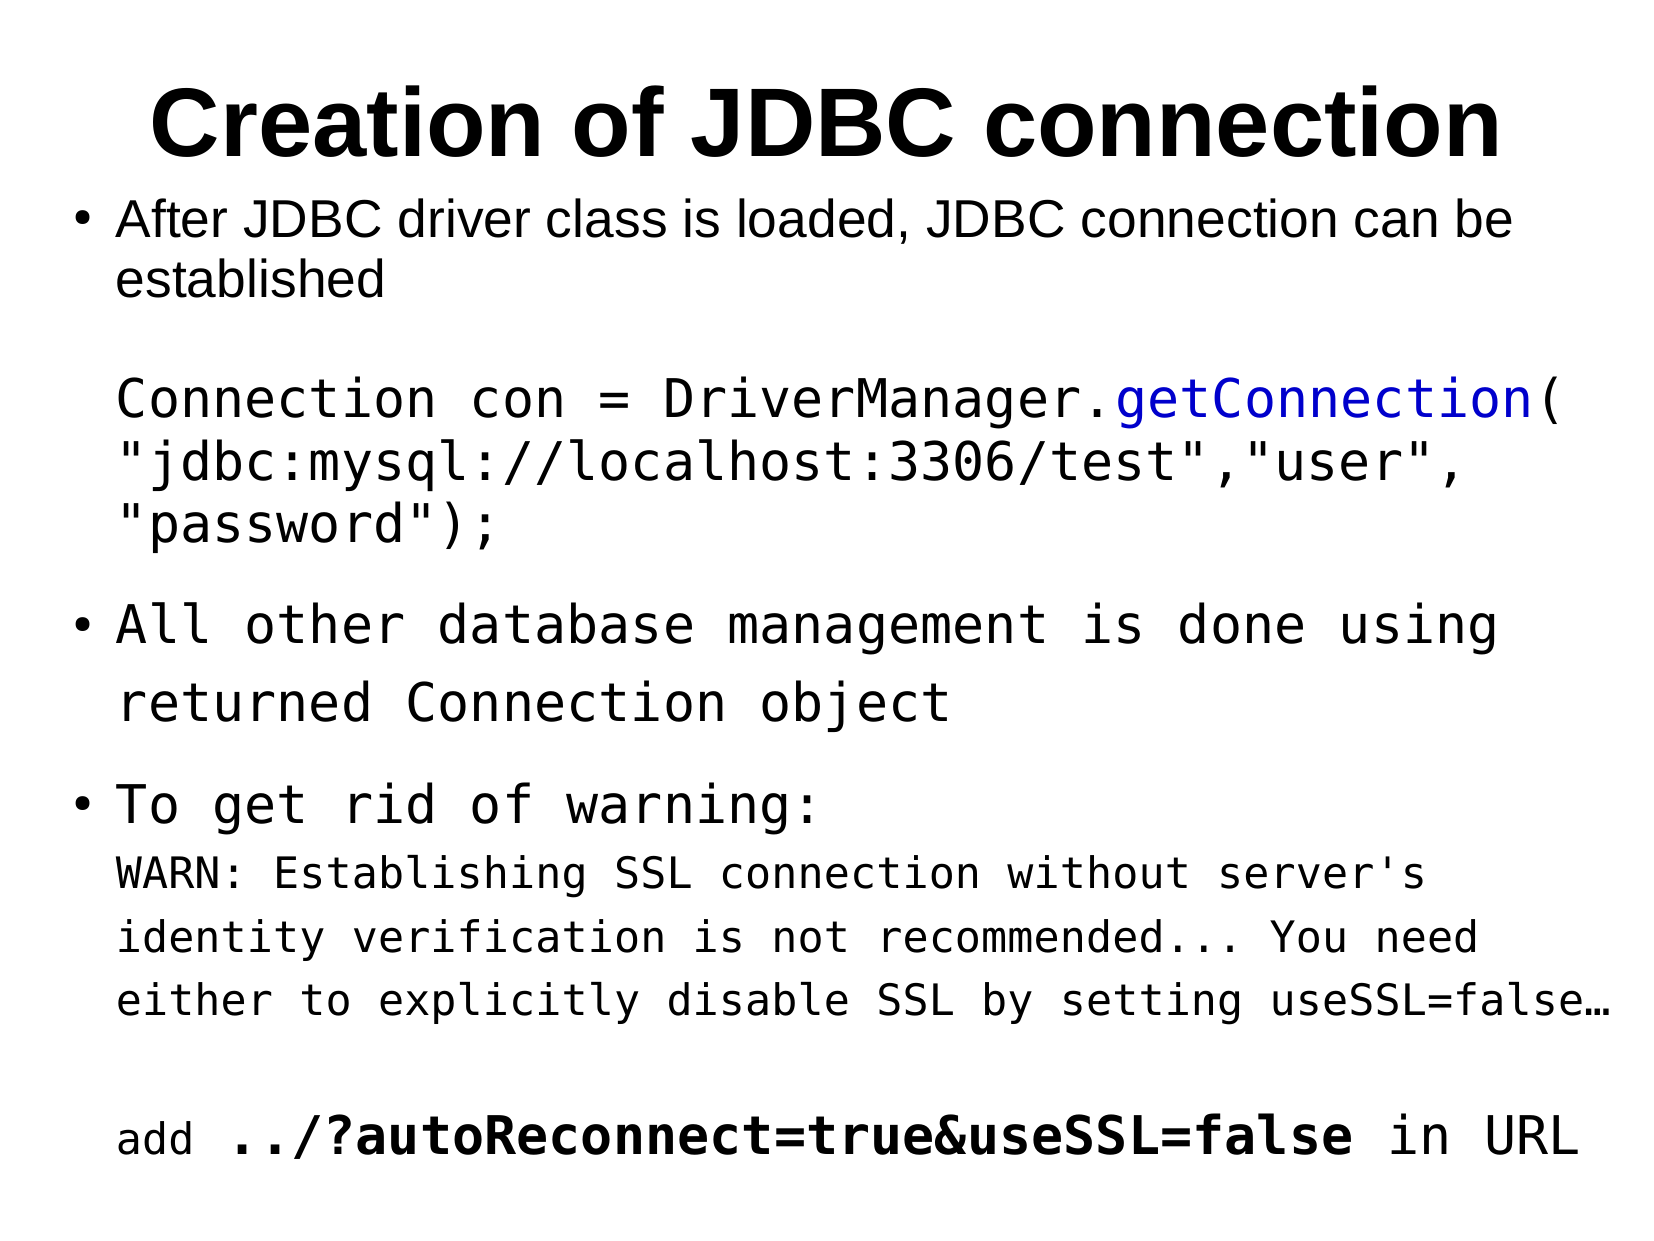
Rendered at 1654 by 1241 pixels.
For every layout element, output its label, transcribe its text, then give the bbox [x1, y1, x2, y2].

list After JDBC driver class is loaded, JDBC connection can be established Connection con = DriverManager.getConnection( "jdbc:mysql://localhost:3306/test","user", "password"); All other database management is done using returned Connection object To get rid of warning: WARN: Establishing SSL connection without server's identity verification is not recommended... You need either to explicitly disable SSL by setting useSSL=false… add ../?autoReconnect=true&useSSL=false in URL [59, 188, 1619, 1193]
title Creation of JDBC connection [82, 67, 1571, 177]
